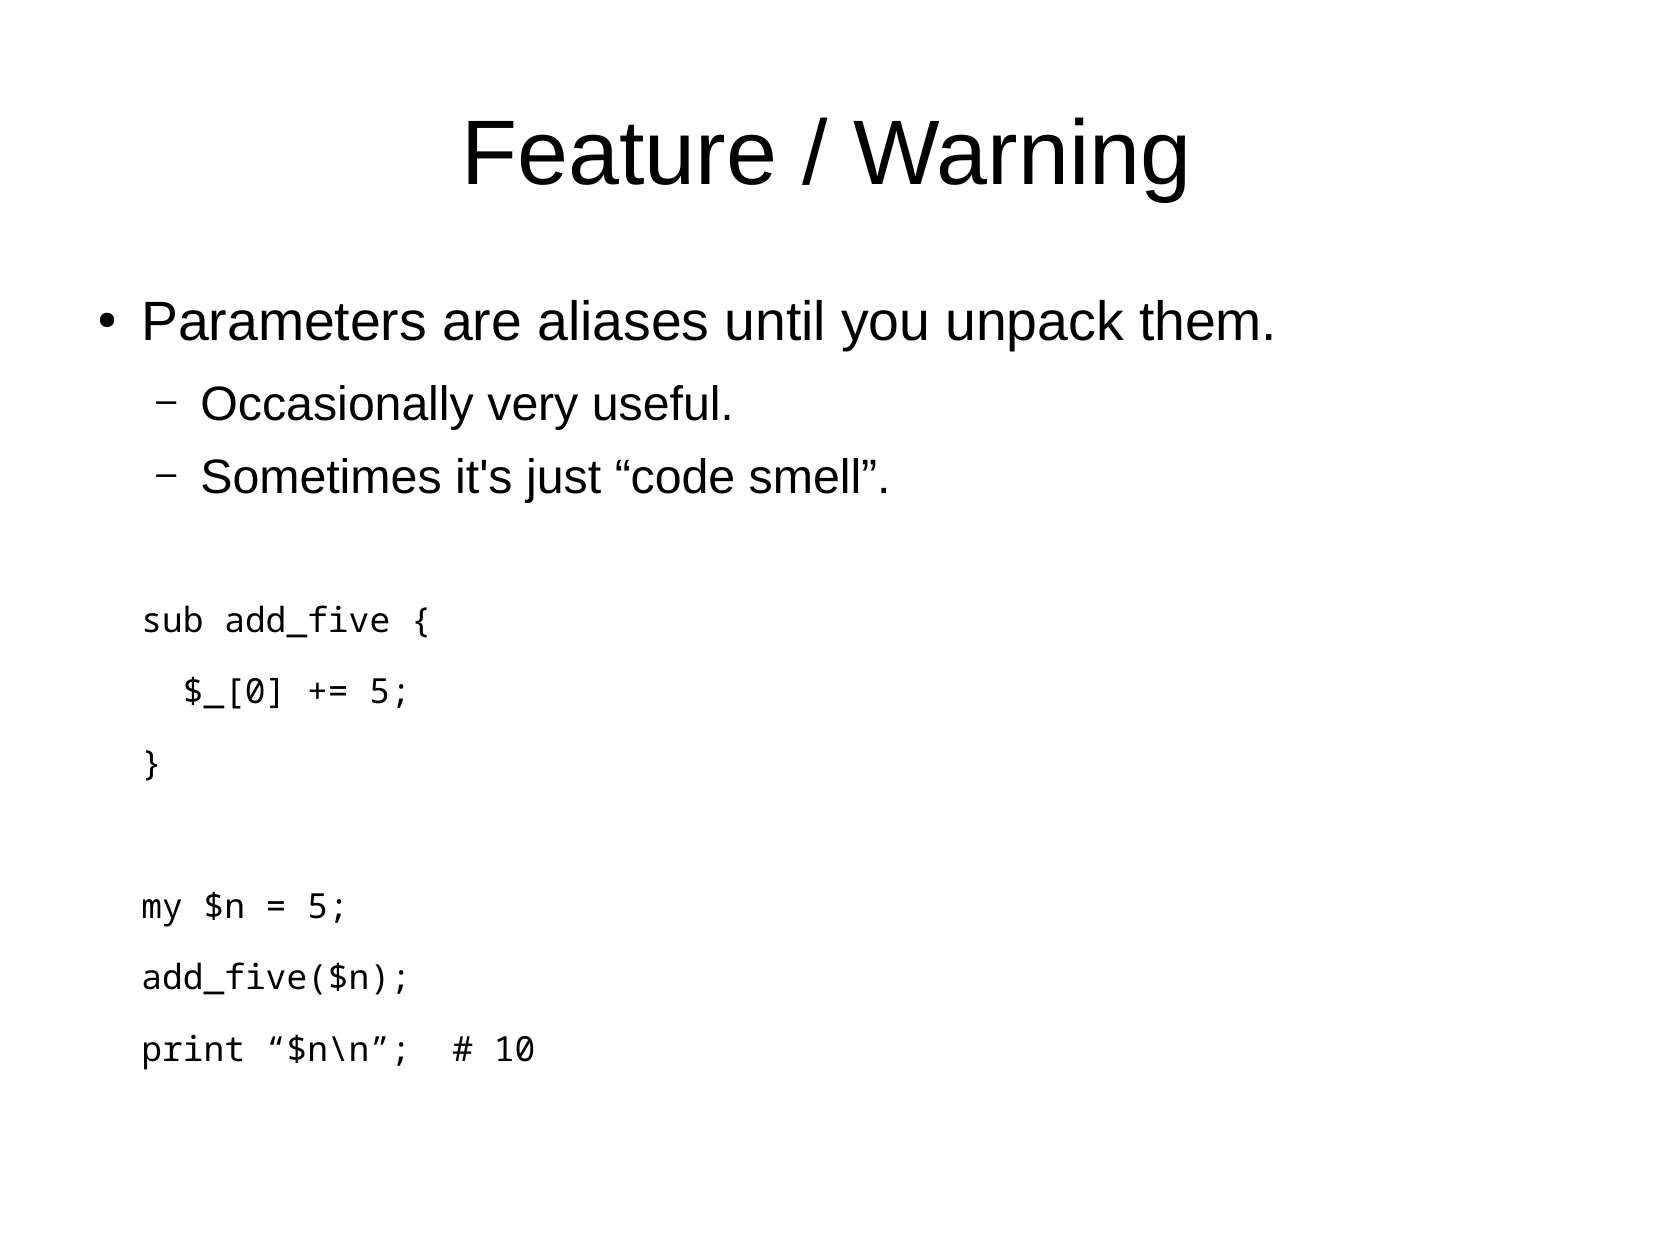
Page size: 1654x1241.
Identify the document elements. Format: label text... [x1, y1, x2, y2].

title Feature / Warning [82, 49, 1571, 257]
list Parameters are aliases until you unpack them. Occasionally very useful. Sometimes it's just “code smell”. sub add_five { $_[0] += 5; } my $n = 5; add_five($n); print “$n\n”; # 10 [82, 290, 1571, 1081]
